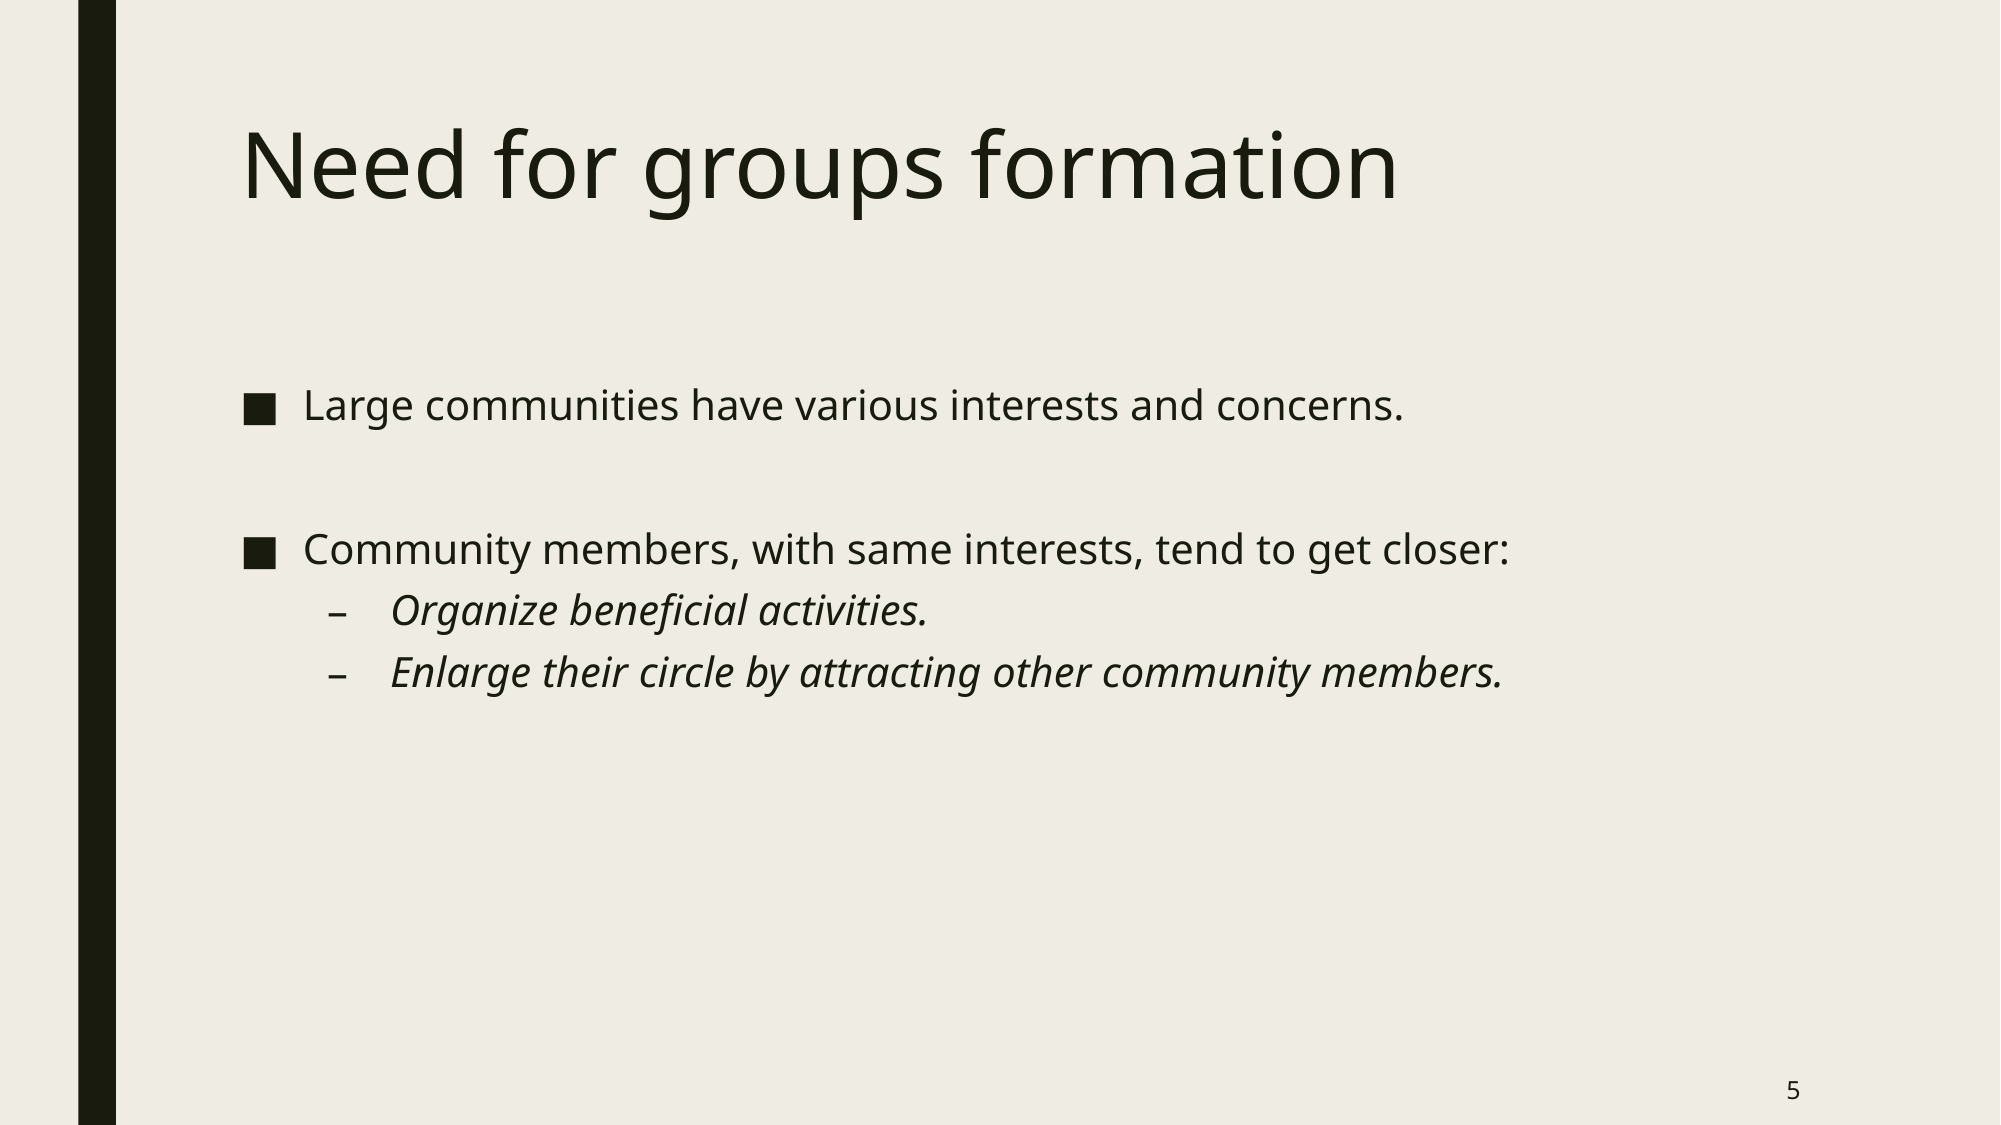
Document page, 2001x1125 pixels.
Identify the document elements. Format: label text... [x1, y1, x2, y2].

title Need for groups formation [225, 112, 1800, 357]
slide_number <number> [1553, 1058, 1816, 1125]
list Large communities have various interests and concerns. Community members, with same interests, tend to get closer: Organize beneficial activities. Enlarge their circle by attracting other community members. [225, 375, 1800, 963]
